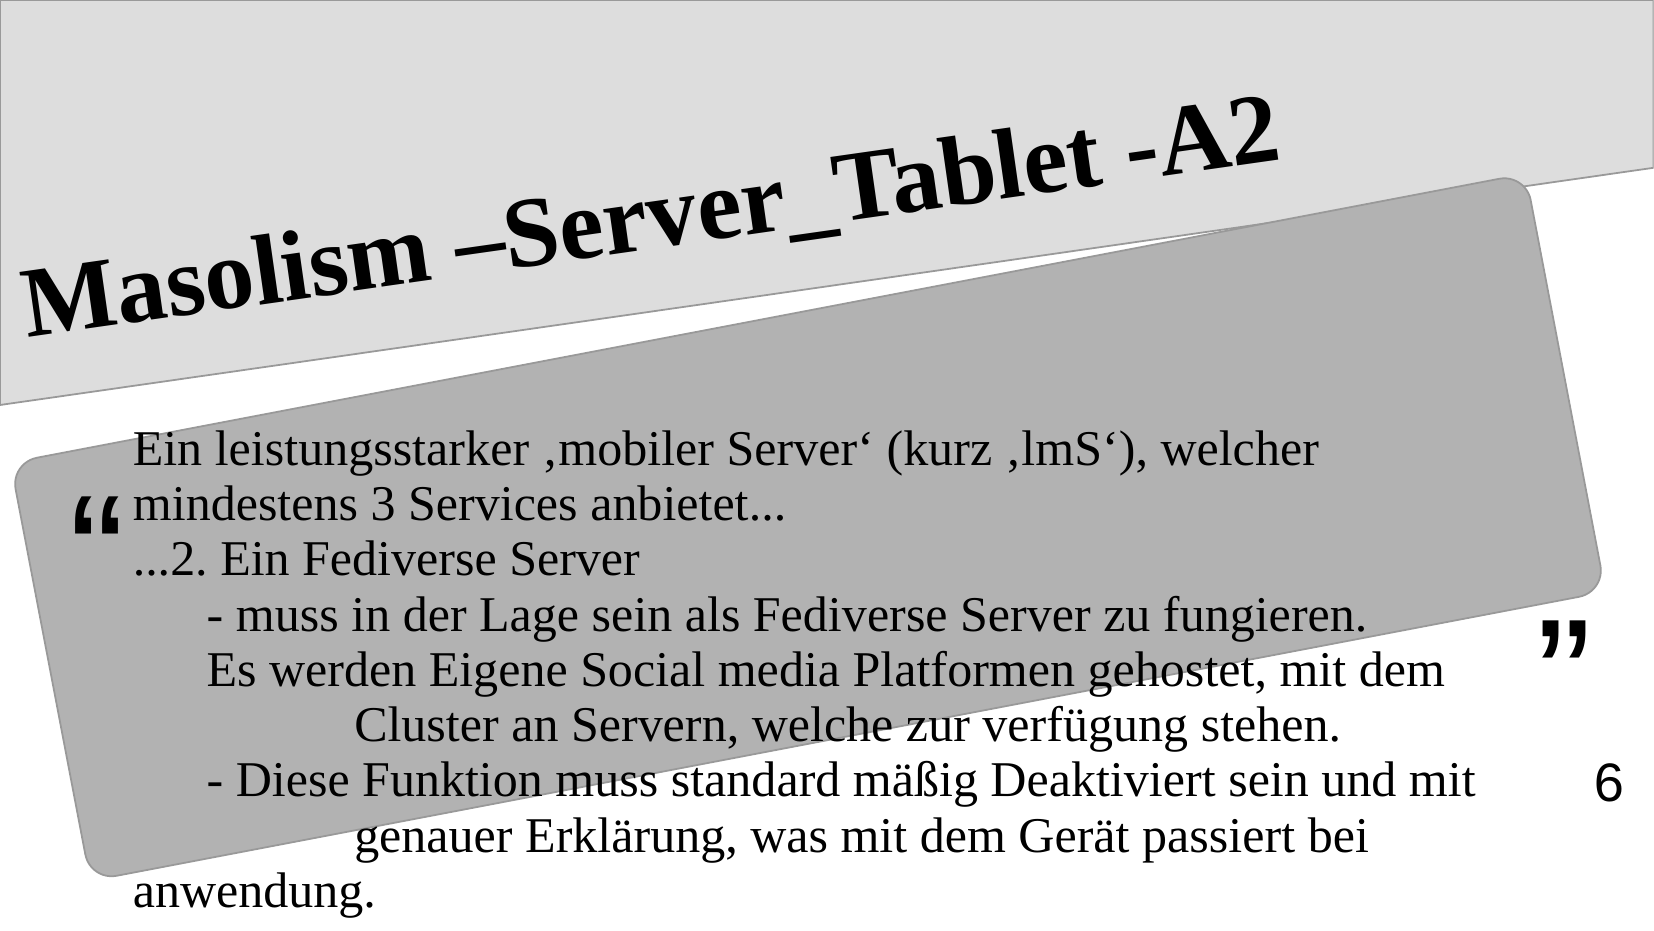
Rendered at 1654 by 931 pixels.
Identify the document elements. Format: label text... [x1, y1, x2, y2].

title Masolism –Server_Tablet -A2 [11, 17, 1495, 382]
text_box Ein leistungsstarker ‚mobiler Server‘ (kurz ‚lmS‘), welcher mindestens 3 Services anbietet... ...2. Ein Fediverse Server - muss in der Lage sein als Fediverse Server zu fungieren. Es werden Eigene Social media Platformen gehostet, mit dem Cluster an Servern, welche zur verfügung stehen. - Diese Funktion muss standard mäßig Deaktiviert sein und mit genauer Erklärung, was mit dem Gerät passiert bei anwendung. [118, 413, 1536, 837]
